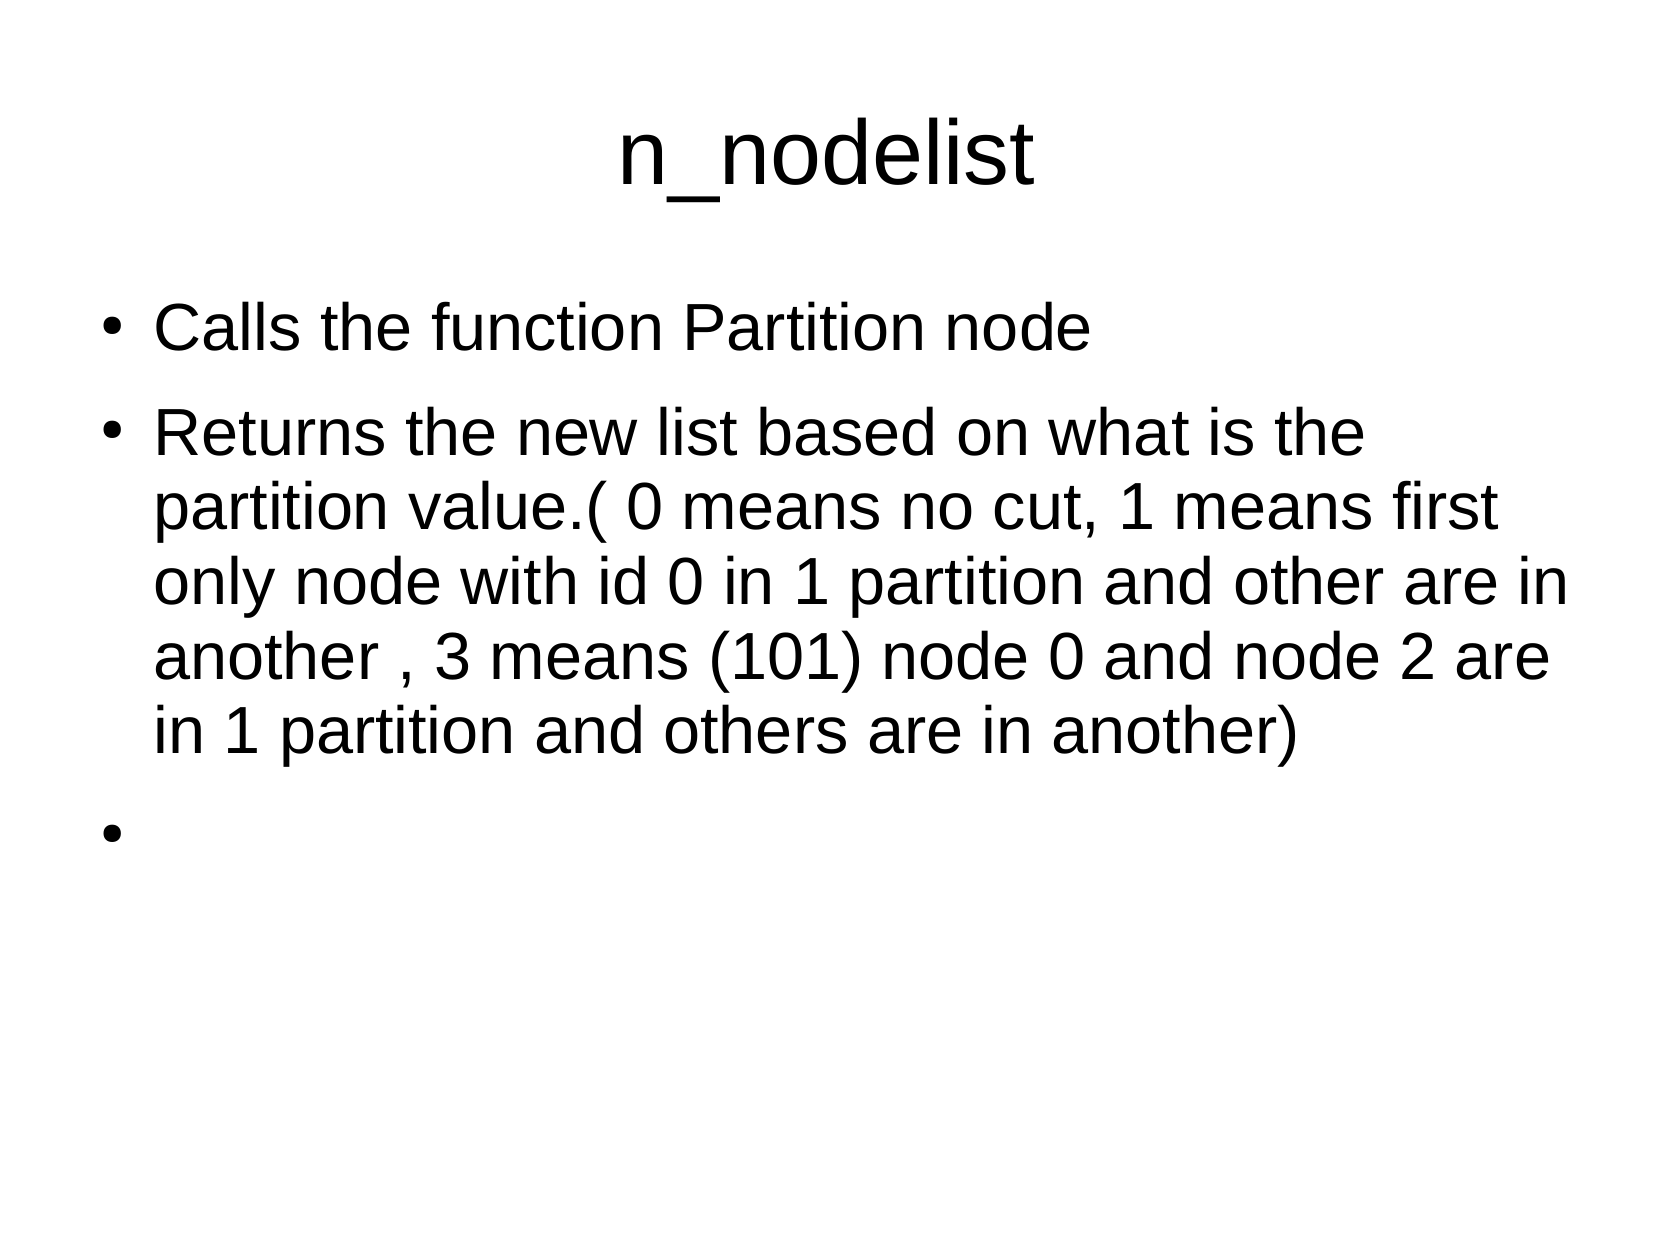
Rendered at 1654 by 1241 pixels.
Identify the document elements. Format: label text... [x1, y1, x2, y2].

title n_nodelist [82, 49, 1571, 257]
list Calls the function Partition node Returns the new list based on what is the partition value.( 0 means no cut, 1 means first only node with id 0 in 1 partition and other are in another , 3 means (101) node 0 and node 2 are in 1 partition and others are in another) [82, 290, 1571, 1010]
